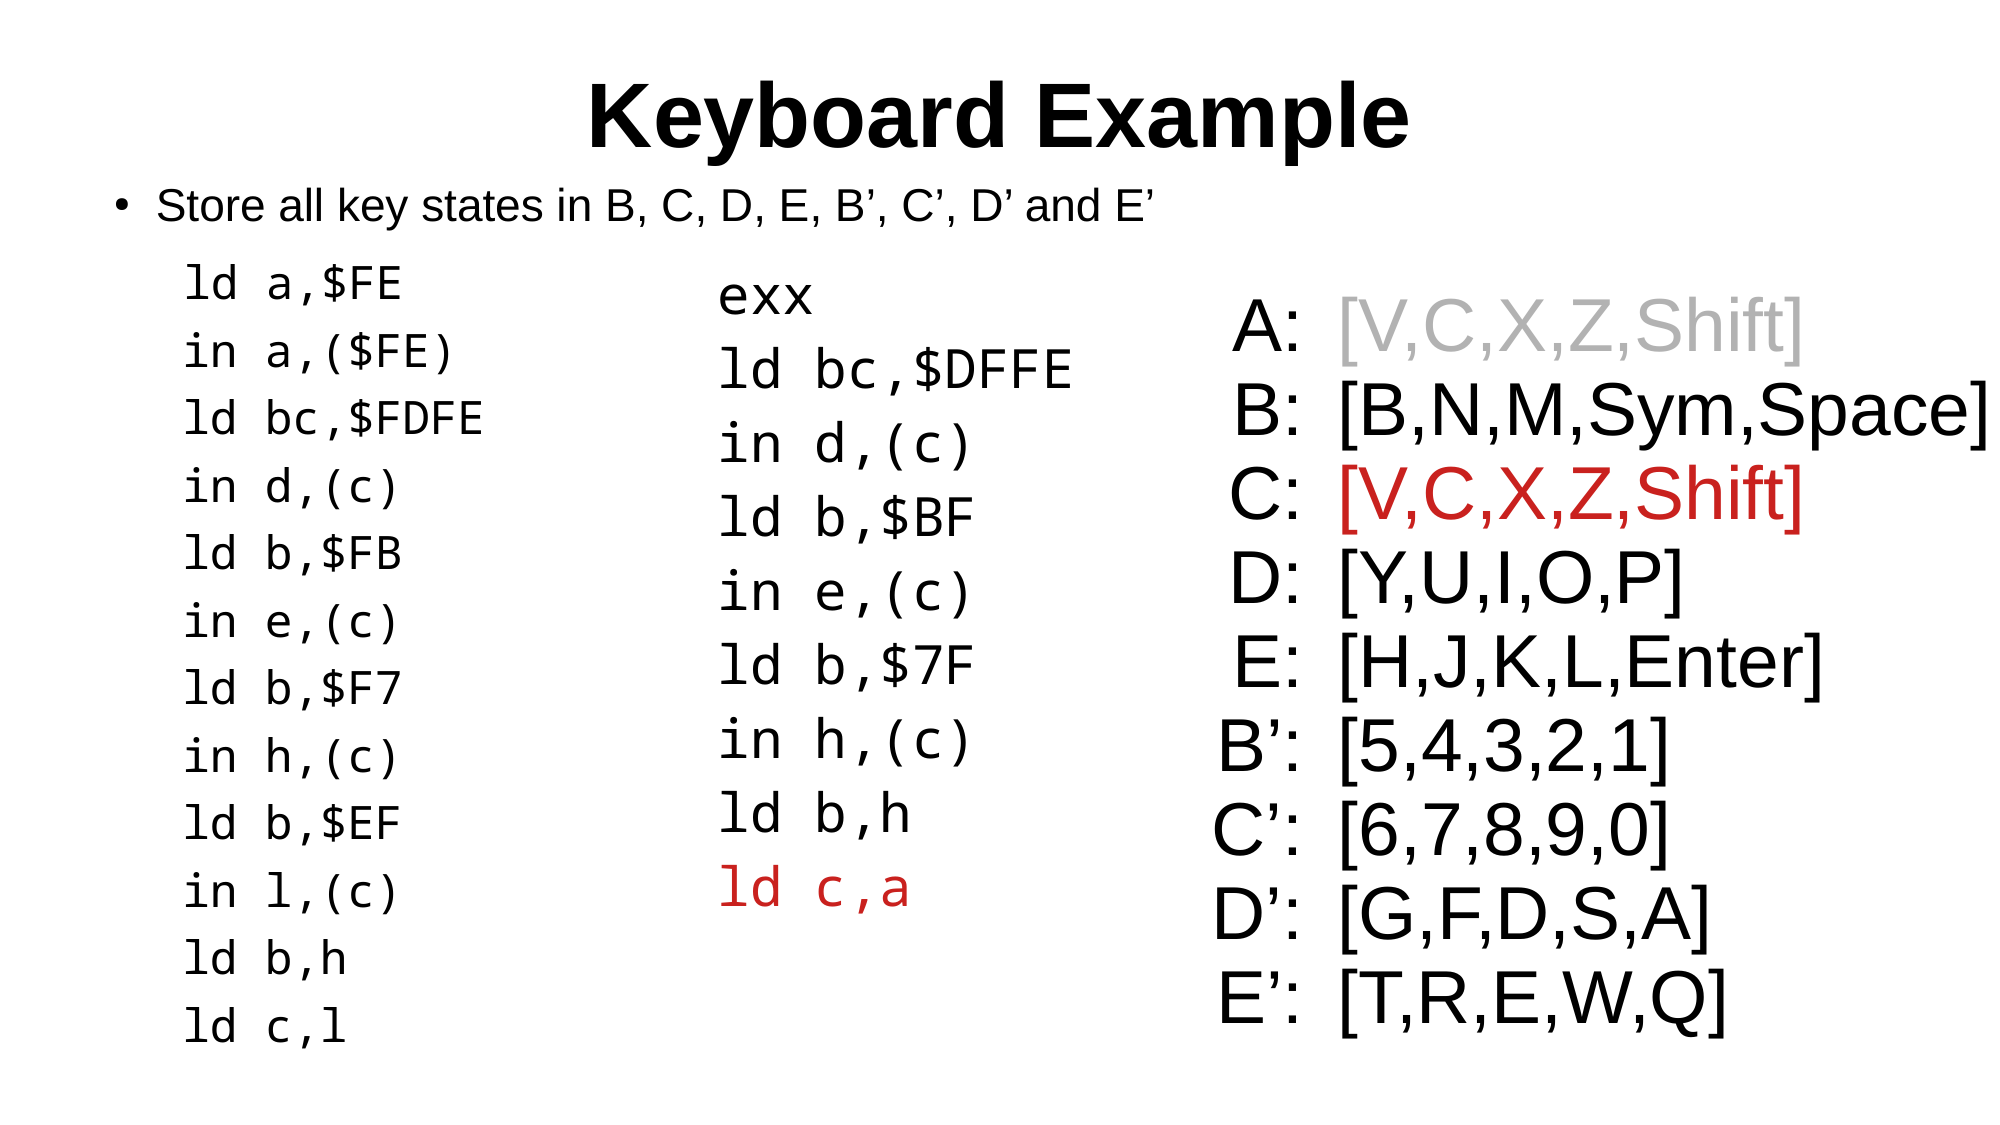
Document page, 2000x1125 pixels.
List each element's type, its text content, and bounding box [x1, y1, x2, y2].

list Store all key states in B, C, D, E, B’, C’, D’ and E’ ld a,$FE in a,($FE) ld bc,$FDFE in d,(c) ld b,$FB in e,(c) ld b,$F7 in h,(c) ld b,$EF in l,(c) ld b,h ld c,l [99, 179, 1426, 1060]
text_box A: B: C: D: E: B’: C’: D’: E’: [1196, 276, 1319, 1047]
text_box [V,C,X,Z,Shift] [B,N,M,Sym,Space] [V,C,X,Z,Shift] [Y,U,I,O,P] [H,J,K,L,Enter] [5,4,3,2,1] [6,7,8,9,0] [G,F,D,S,A] [T,R,E,W,Q] [1323, 276, 2000, 1047]
text_box exx ld bc,$DFFE in d,(c) ld b,$BF in e,(c) ld b,$7F in h,(c) ld b,h ld c,a [605, 249, 1094, 814]
title Keyboard Example [137, 6, 1862, 225]
